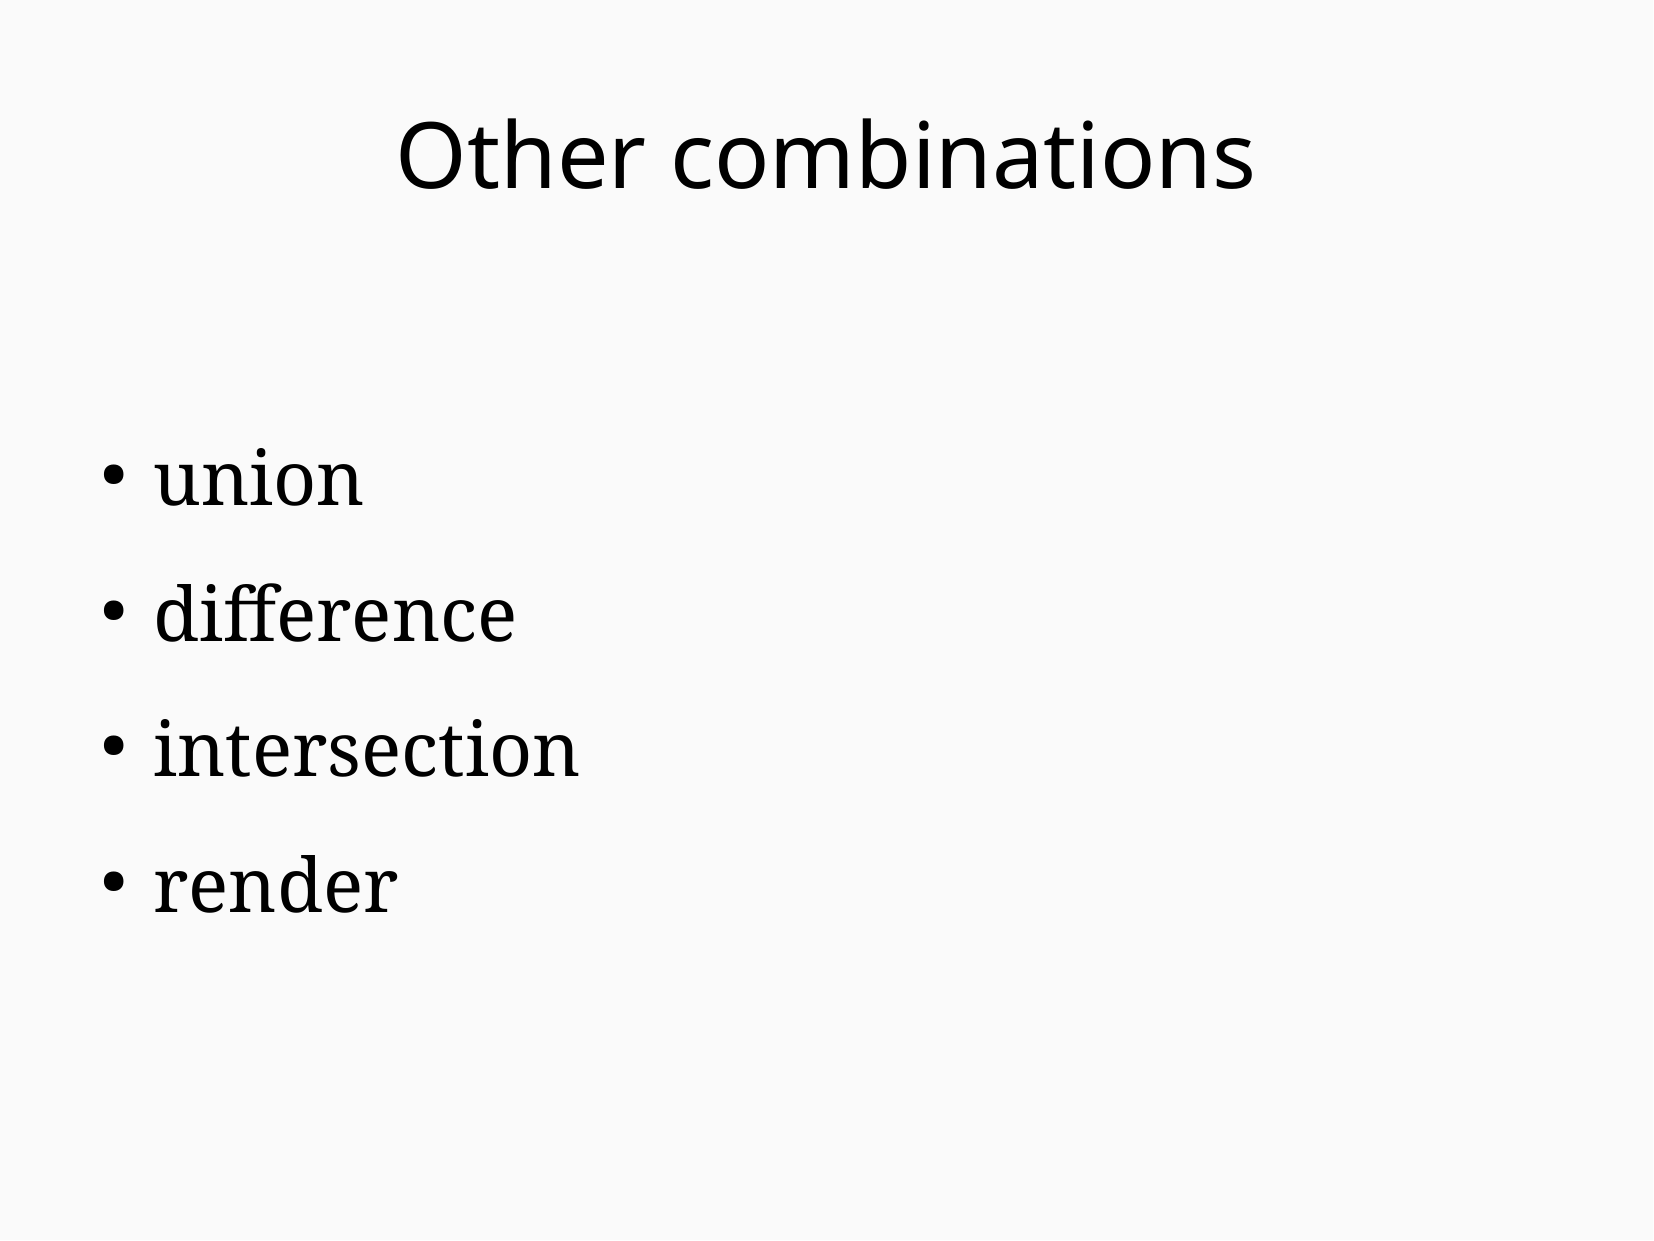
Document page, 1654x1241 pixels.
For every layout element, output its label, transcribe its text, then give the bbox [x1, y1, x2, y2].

title Other combinations [82, 49, 1571, 257]
list union difference intersection render [82, 290, 1571, 1010]
